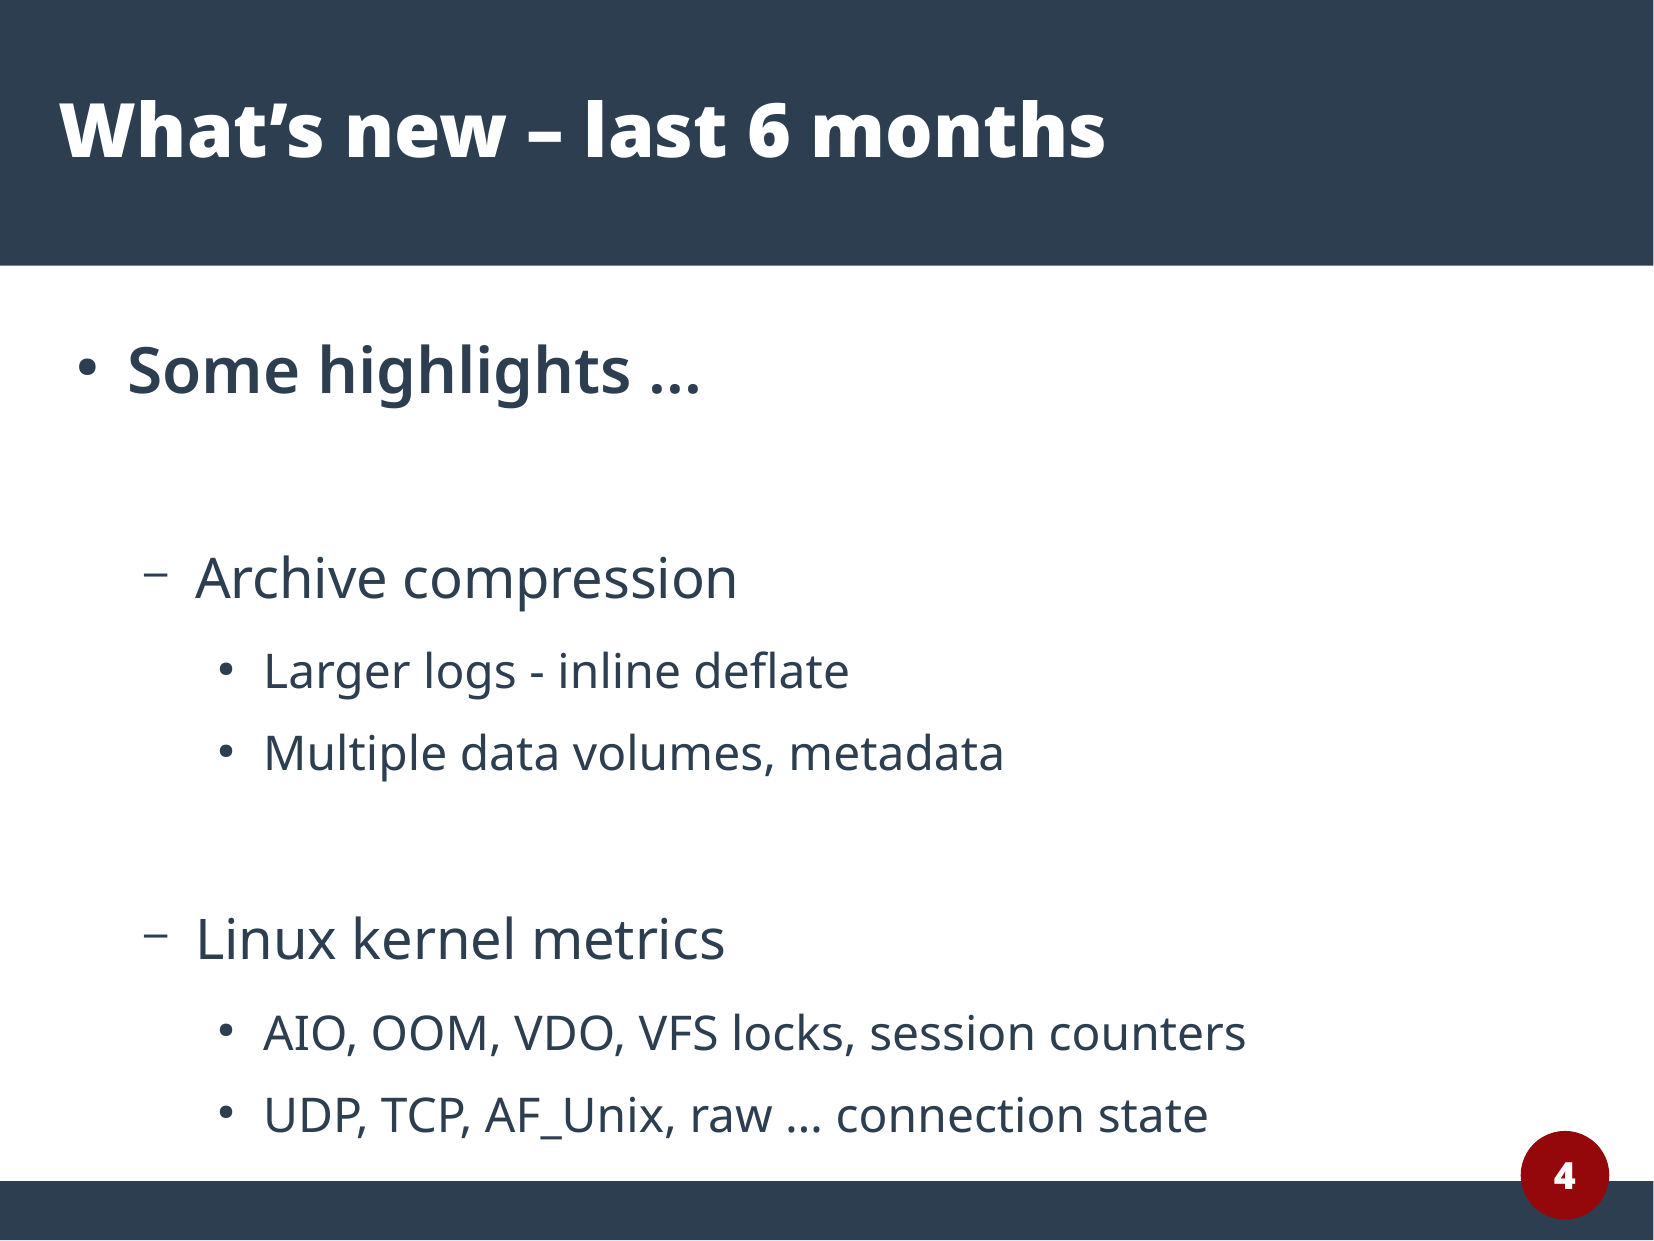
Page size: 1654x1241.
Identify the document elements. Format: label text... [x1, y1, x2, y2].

title What’s new – last 6 months [59, 49, 1595, 207]
list Some highlights ... Archive compression Larger logs - inline deflate Multiple data volumes, metadata Linux kernel metrics AIO, OOM, VDO, VFS locks, session counters UDP, TCP, AF_Unix, raw … connection state [59, 324, 1595, 1152]
